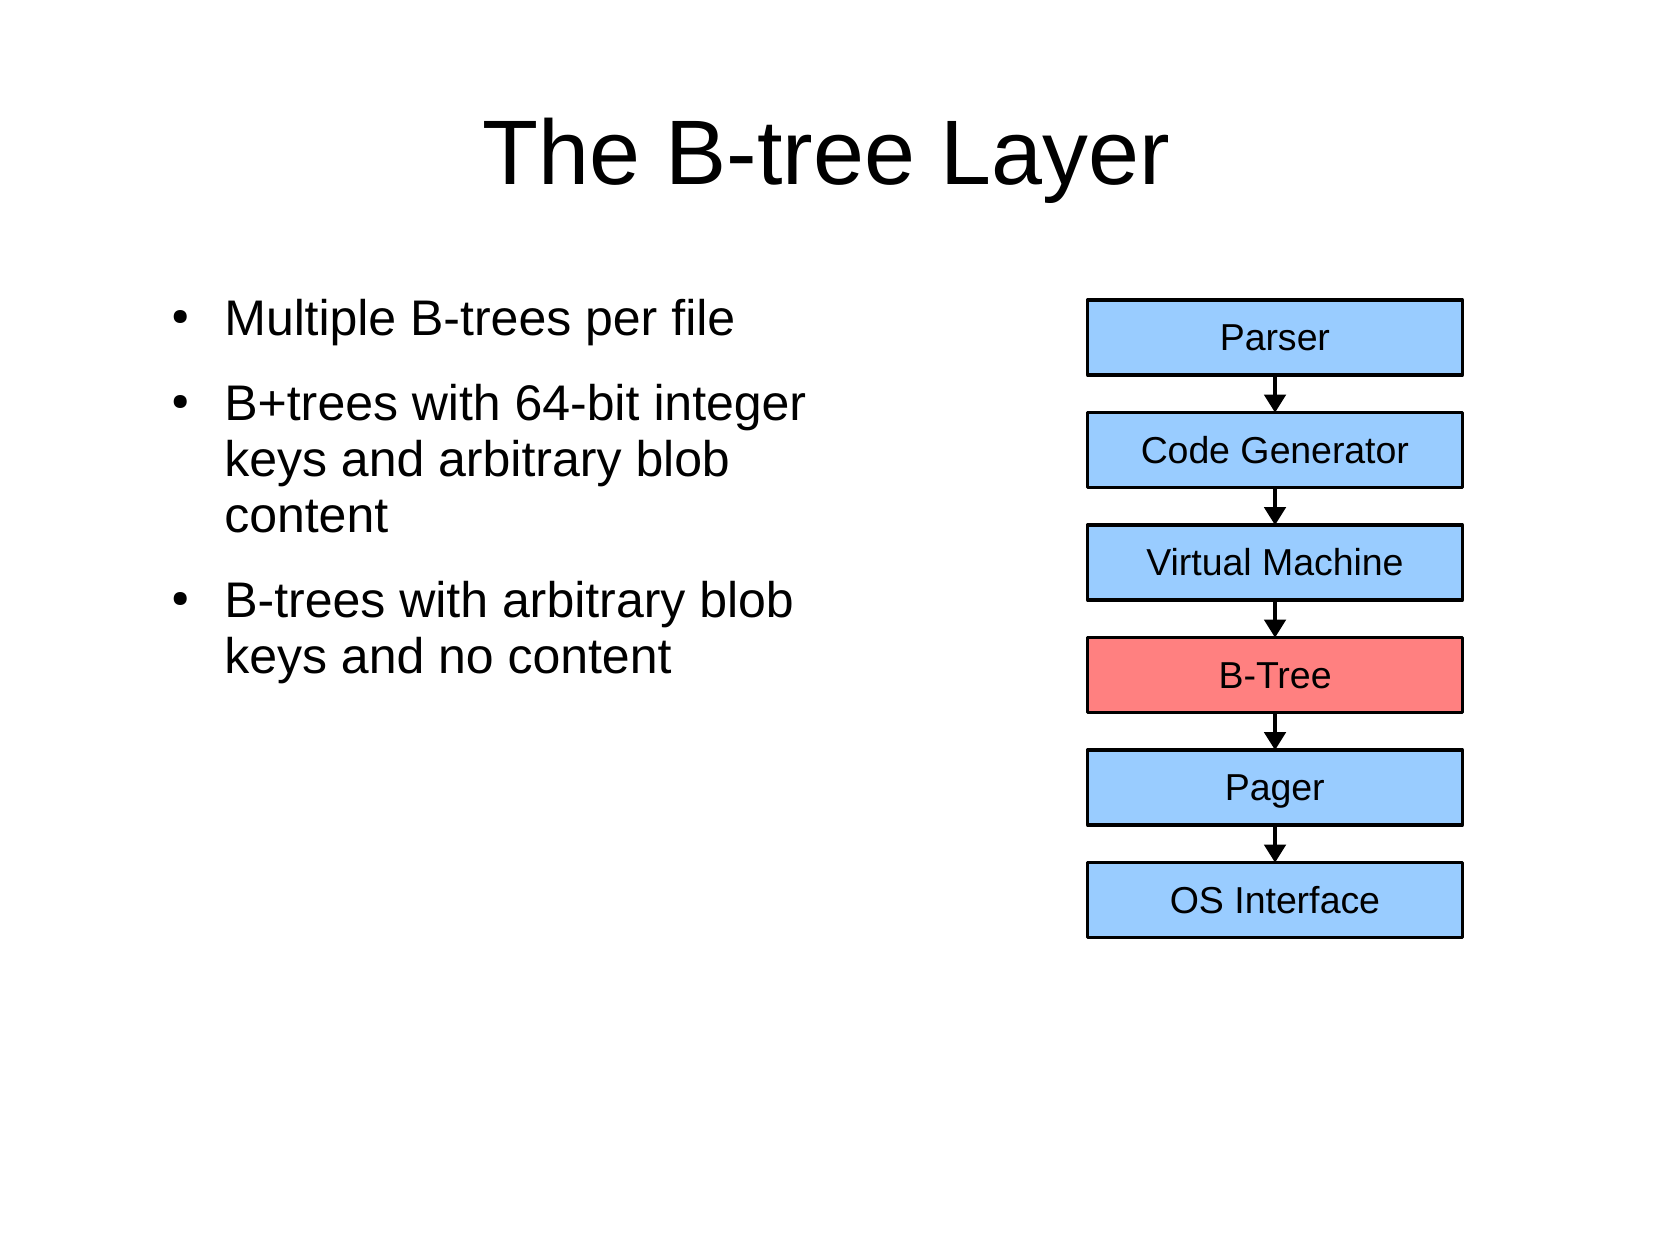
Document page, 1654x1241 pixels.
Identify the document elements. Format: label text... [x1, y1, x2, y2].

title The B-tree Layer [82, 49, 1571, 257]
text_box Parser [1087, 300, 1463, 376]
text_box Pager [1087, 750, 1463, 826]
text_box Virtual Machine [1087, 525, 1463, 601]
text_box B-Tree [1087, 637, 1463, 713]
list Multiple B-trees per file B+trees with 64-bit integer keys and arbitrary blob content B-trees with arbitrary blob keys and no content [82, 290, 809, 1010]
text_box OS Interface [1087, 862, 1463, 938]
text_box Code Generator [1087, 412, 1463, 488]
